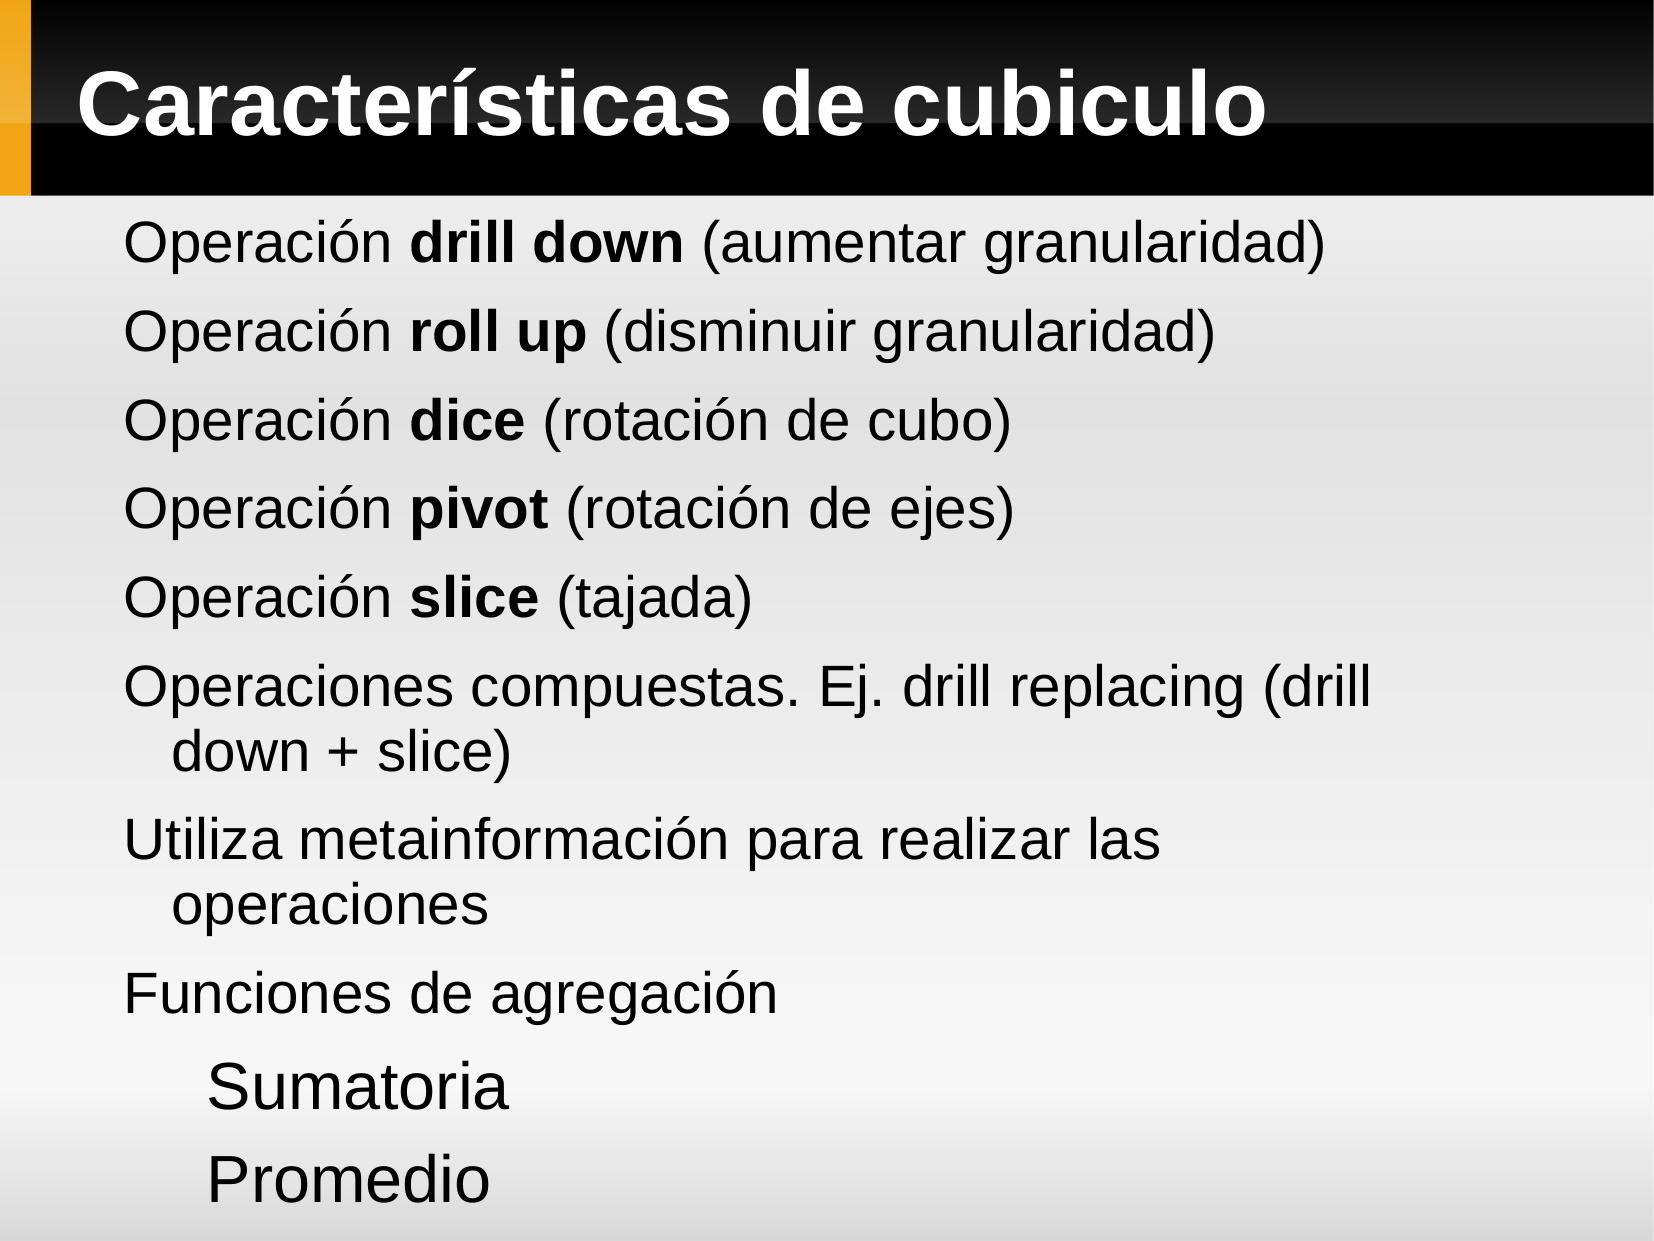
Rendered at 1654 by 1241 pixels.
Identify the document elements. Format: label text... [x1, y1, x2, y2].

picture [0, 0, 1654, 1241]
list Operación drill down (aumentar granularidad) Operación roll up (disminuir granularidad) Operación dice (rotación de cubo) Operación pivot (rotación de ejes) Operación slice (tajada) Operaciones compuestas. Ej. drill replacing (drill down + slice) Utiliza metainformación para realizar las operaciones Funciones de agregación Sumatoria Promedio [29, 210, 1447, 1217]
title Características de cubiculo [76, 0, 1565, 208]
